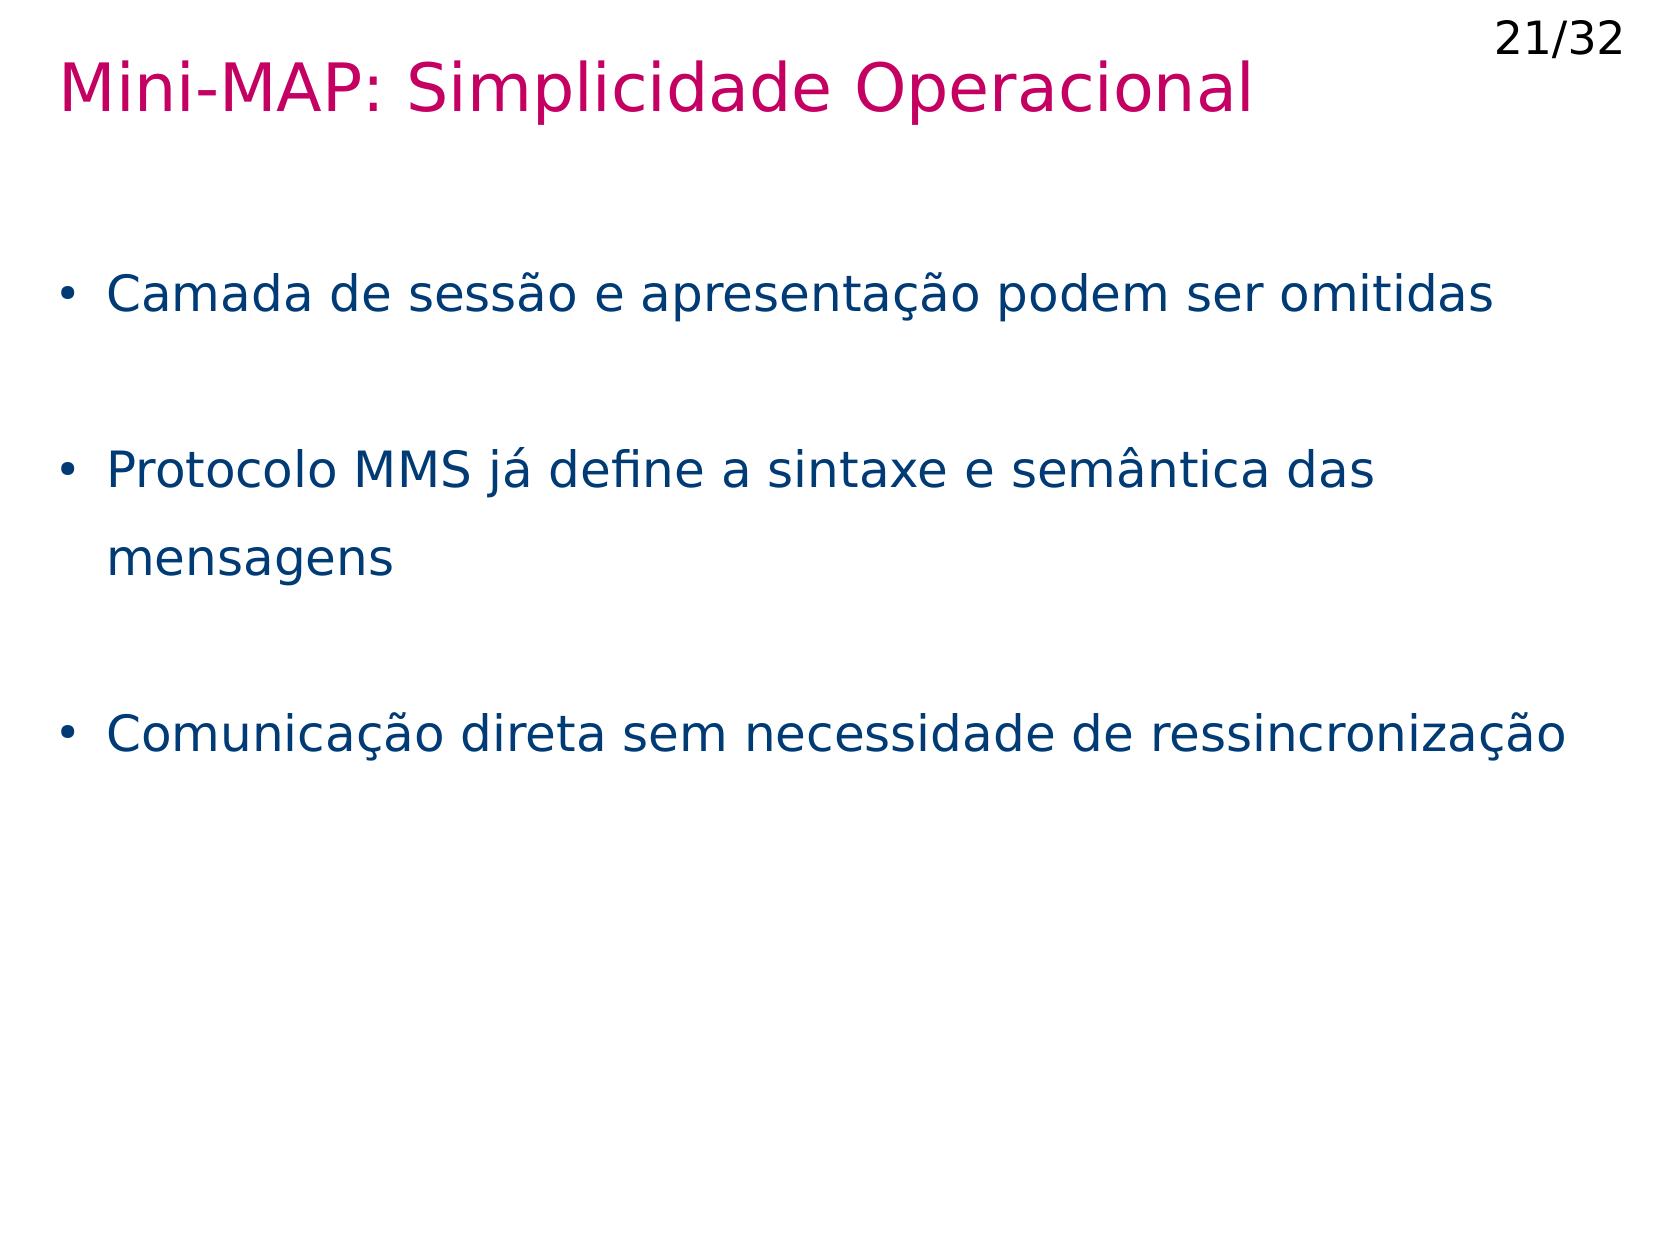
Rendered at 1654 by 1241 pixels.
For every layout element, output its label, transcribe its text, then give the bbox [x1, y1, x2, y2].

list Camada de sessão e apresentação podem ser omitidas Protocolo MMS já define a sintaxe e semântica das mensagens Comunicação direta sem necessidade de ressincronização [59, 236, 1625, 1211]
title Mini-MAP: Simplicidade Operacional [59, 29, 1625, 148]
